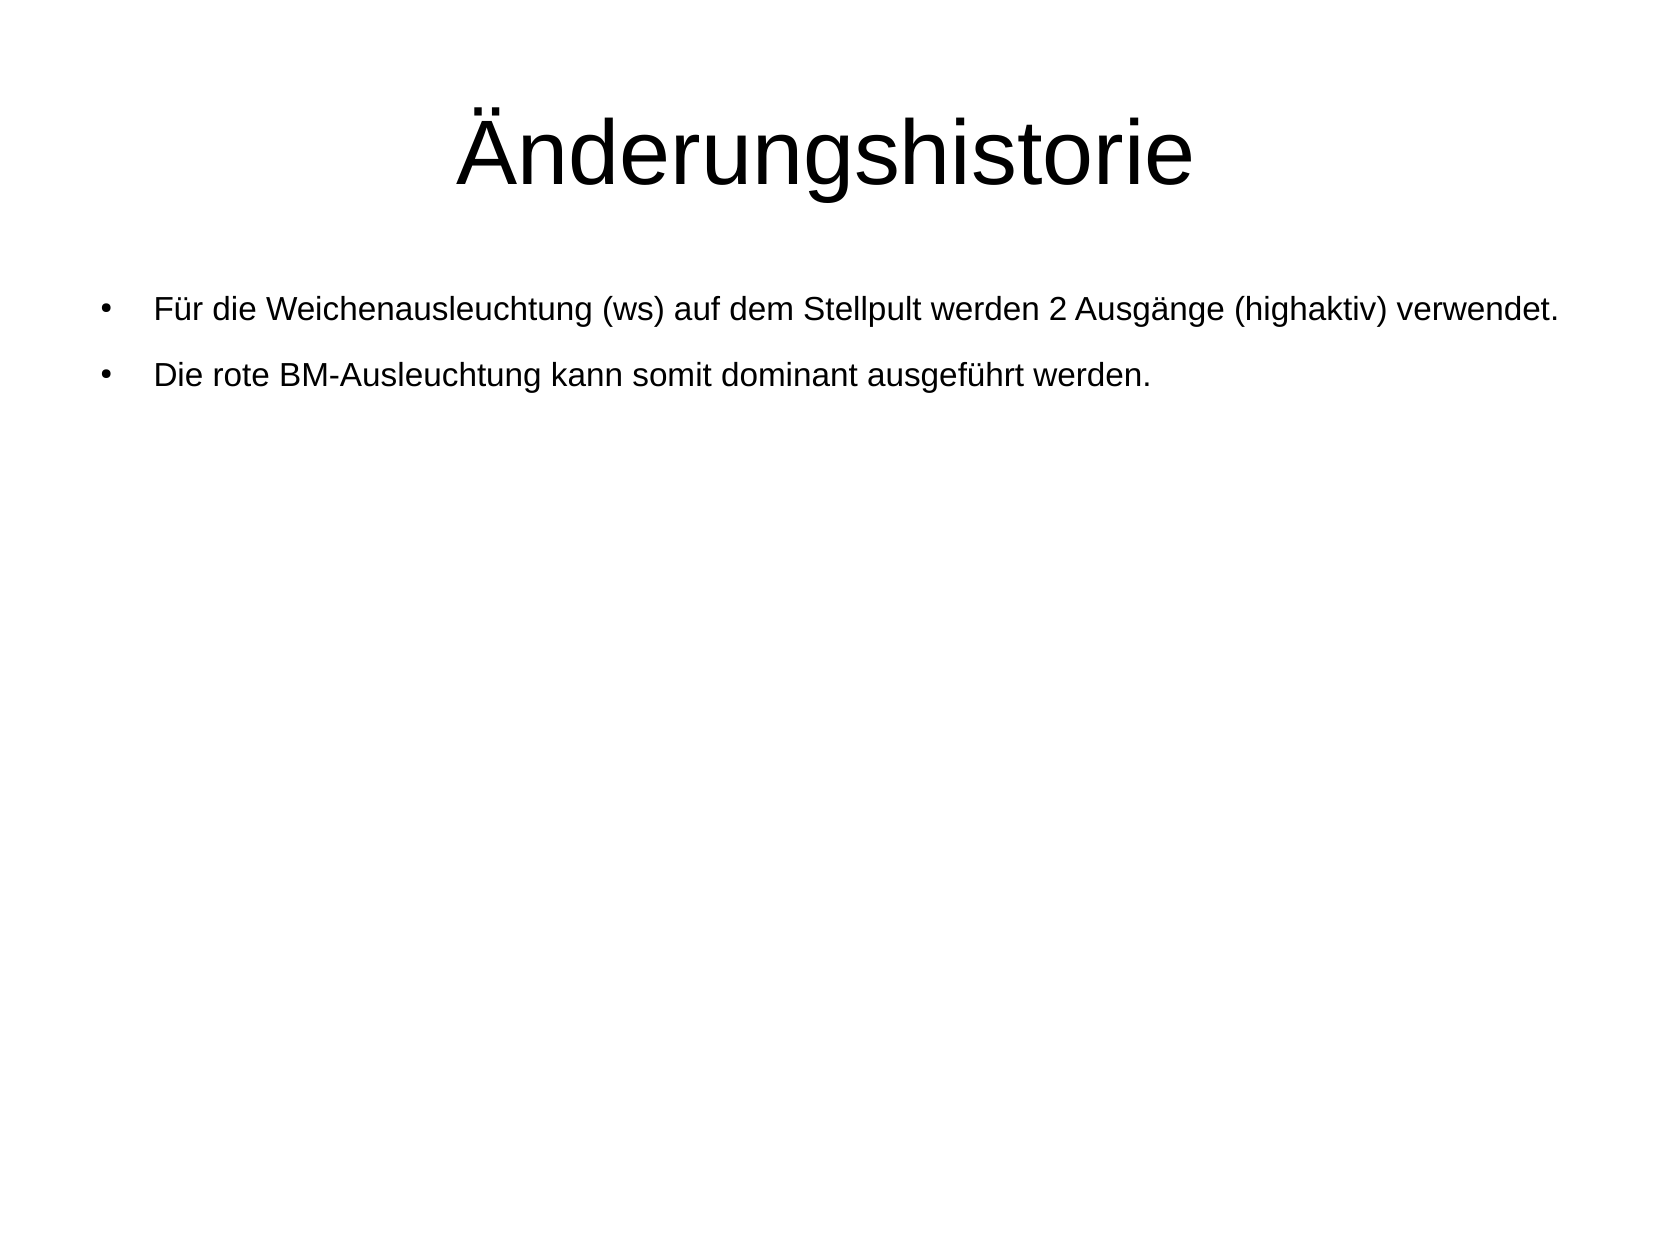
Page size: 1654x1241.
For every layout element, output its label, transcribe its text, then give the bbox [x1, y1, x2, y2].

list Für die Weichenausleuchtung (ws) auf dem Stellpult werden 2 Ausgänge (highaktiv) verwendet. Die rote BM-Ausleuchtung kann somit dominant ausgeführt werden. [82, 290, 1571, 1109]
title Änderungshistorie [82, 49, 1571, 257]
